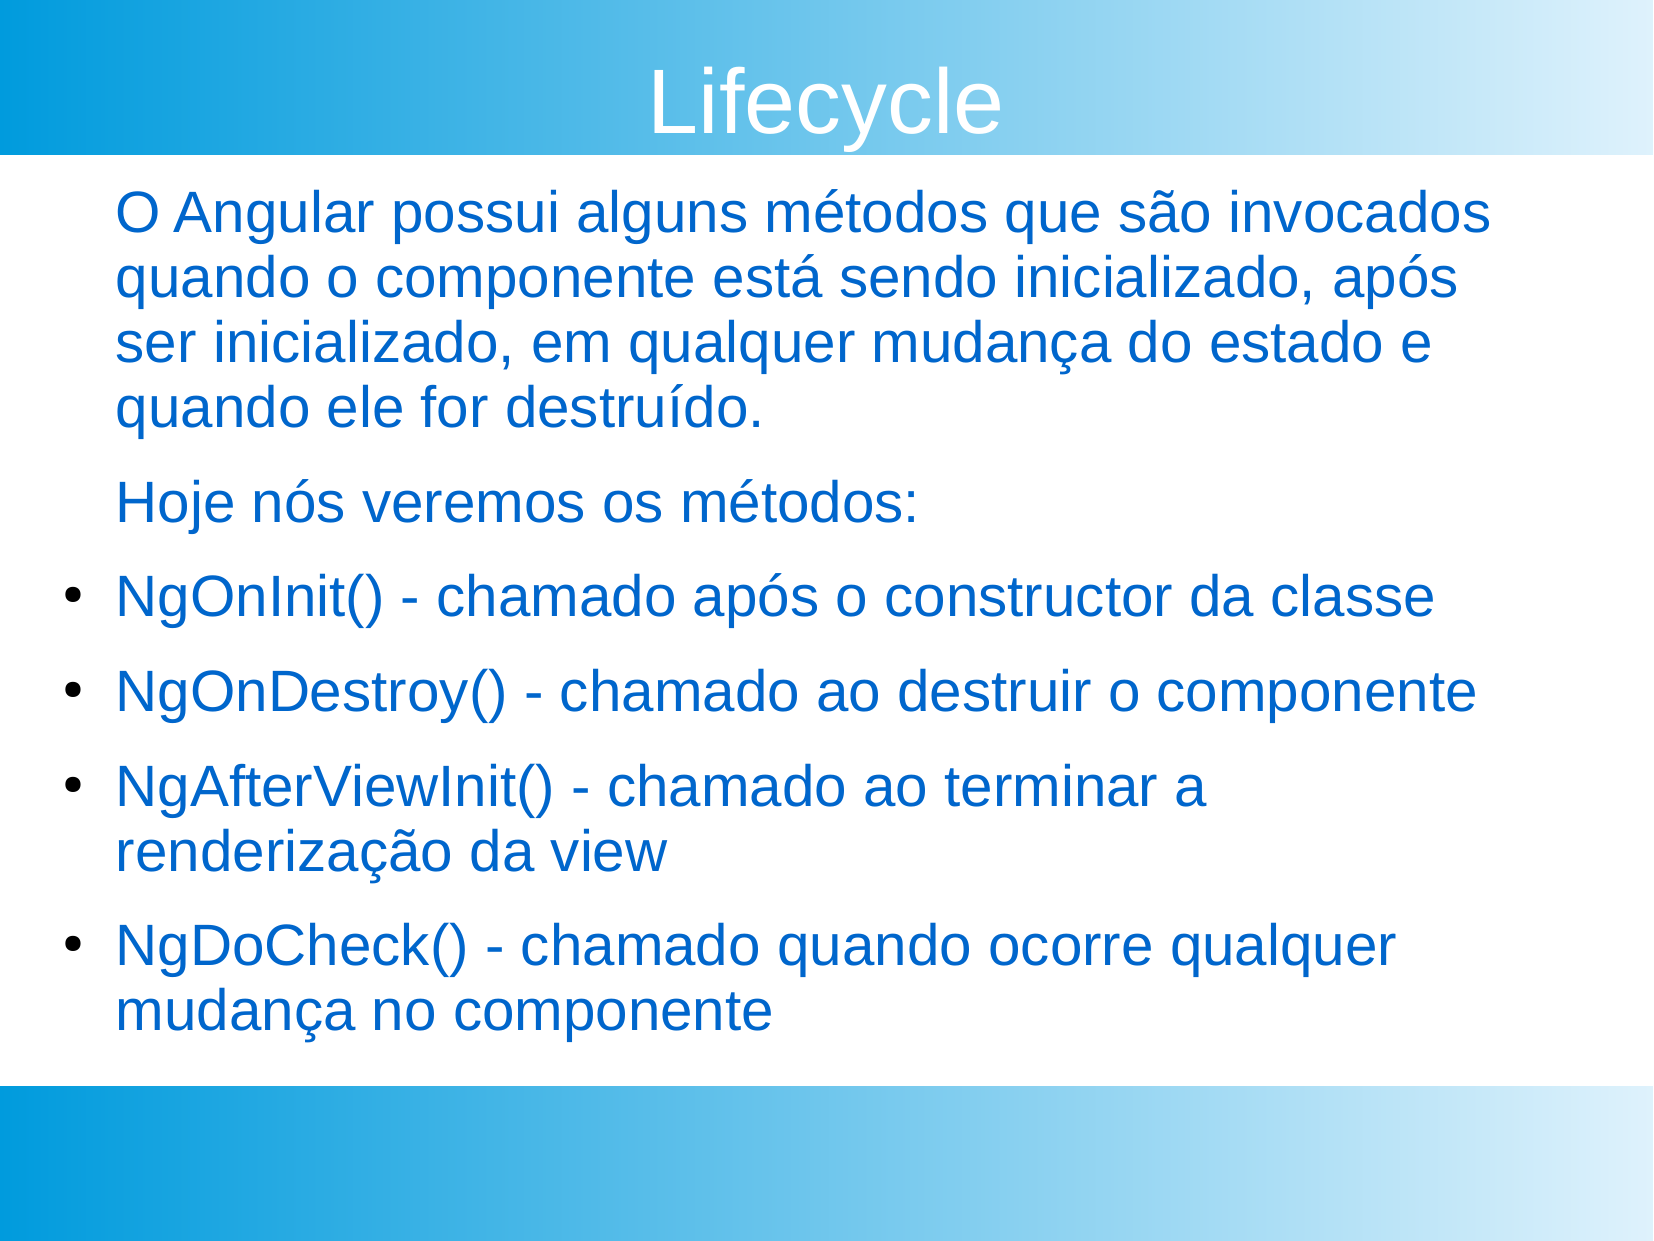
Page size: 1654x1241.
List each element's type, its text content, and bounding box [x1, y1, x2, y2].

list O Angular possui alguns métodos que são invocados quando o componente está sendo inicializado, após ser inicializado, em qualquer mudança do estado e quando ele for destruído. Hoje nós veremos os métodos: NgOnInit() - chamado após o constructor da classe NgOnDestroy() - chamado ao destruir o componente NgAfterViewInit() - chamado ao terminar a renderização da view NgDoCheck() - chamado quando ocorre qualquer mudança no componente [45, 180, 1534, 900]
title Lifecycle [82, 49, 1571, 155]
